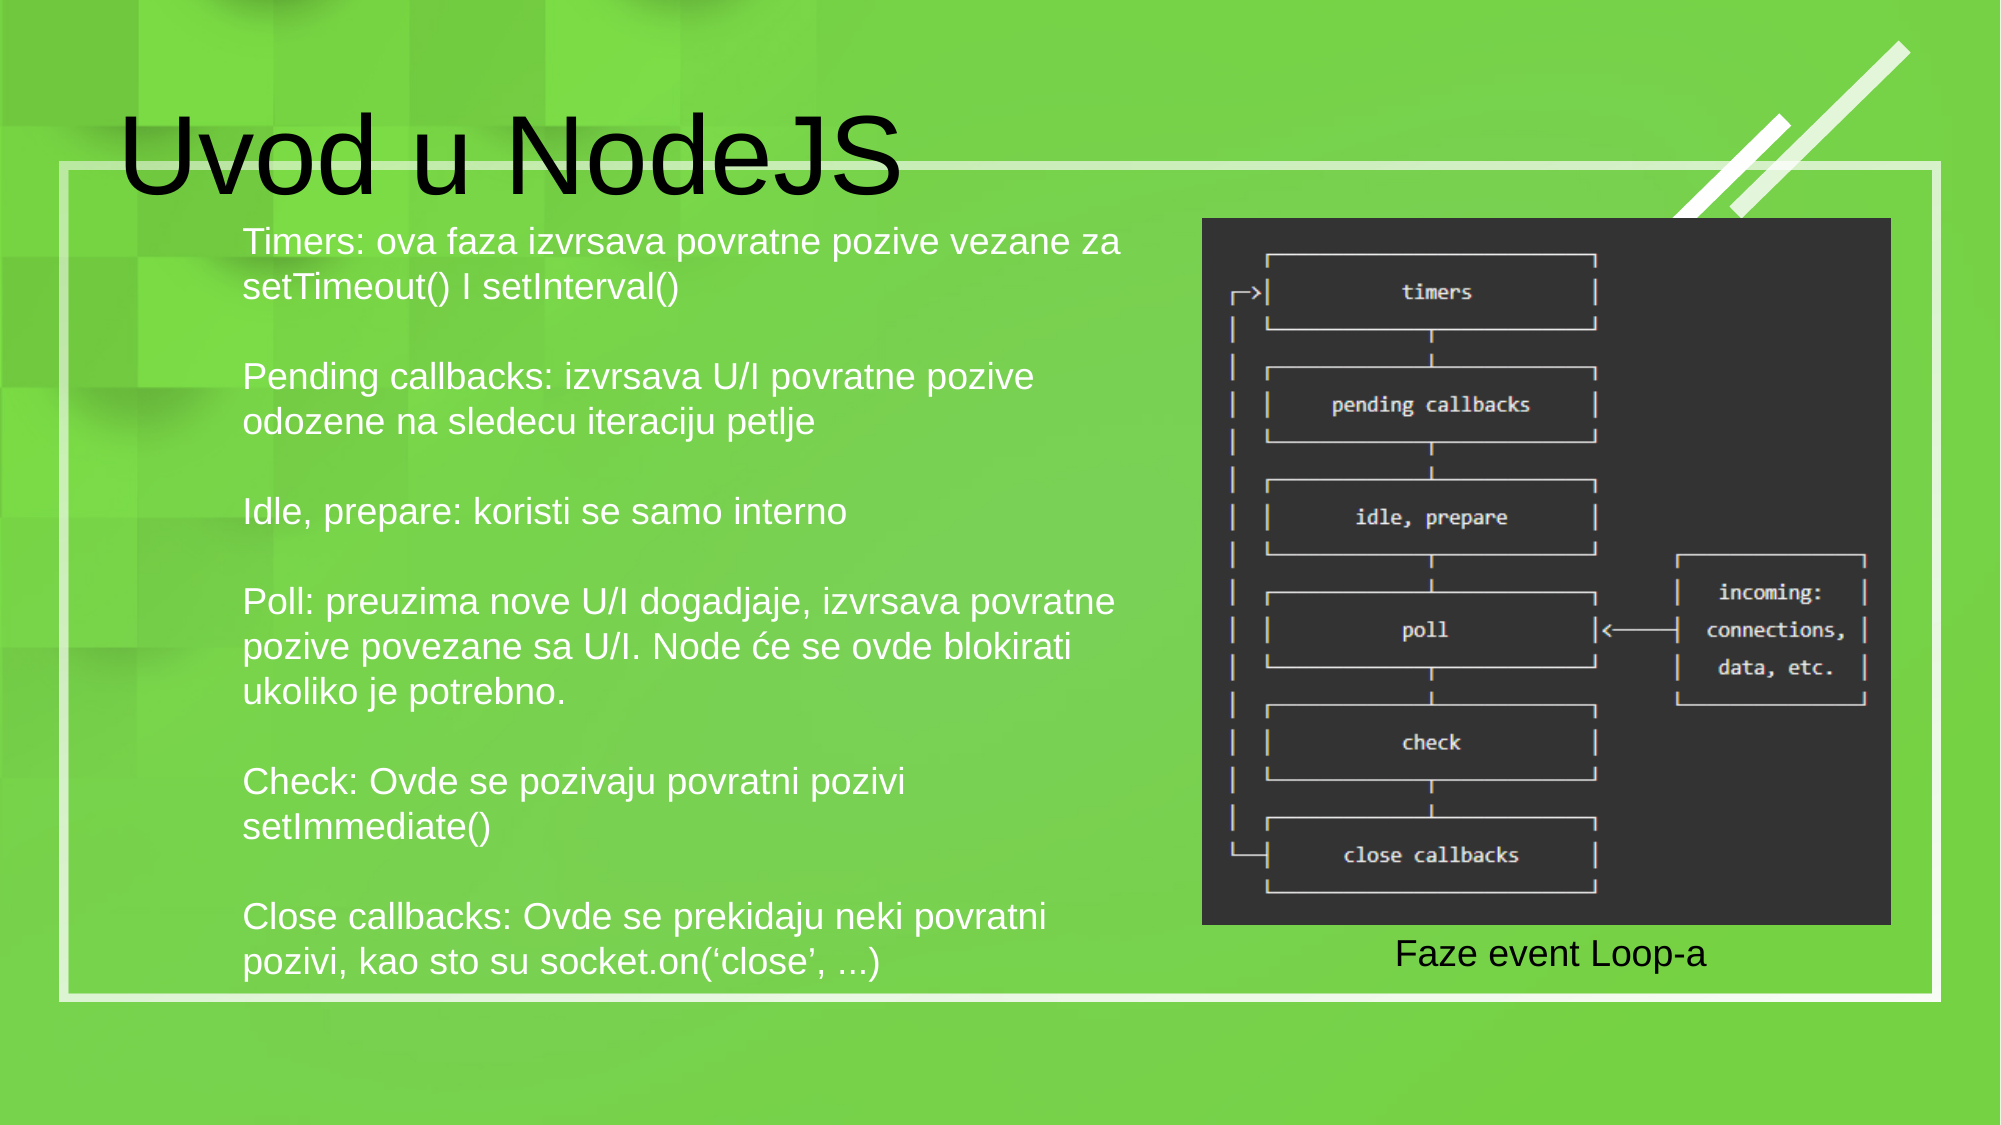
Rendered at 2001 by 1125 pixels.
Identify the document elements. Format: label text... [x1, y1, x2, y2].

picture [0, 0, 2001, 1125]
text_box Faze event Loop-a [1380, 924, 1722, 982]
text_box Uvod u NodeJS [102, 74, 1118, 225]
text_box Timers: ova faza izvrsava povratne pozive vezane za setTimeout() I setInterval() Pending callbacks: izvrsava U/I povratne pozive odozene na sledecu iteraciju petlje Idle, prepare: koristi se samo interno Poll: preuzima nove U/I dogadjaje, izvrsava povratne pozive povezane sa U/I. Node će se ovde blokirati ukoliko je potrebno. Check: Ovde se pozivaju povratni pozivi setImmediate() Close callbacks: Ovde se prekidaju neki povratni pozivi, kao sto su socket.on(‘close’, ...) [192, 209, 1155, 990]
text_box [59, 40, 1941, 1002]
